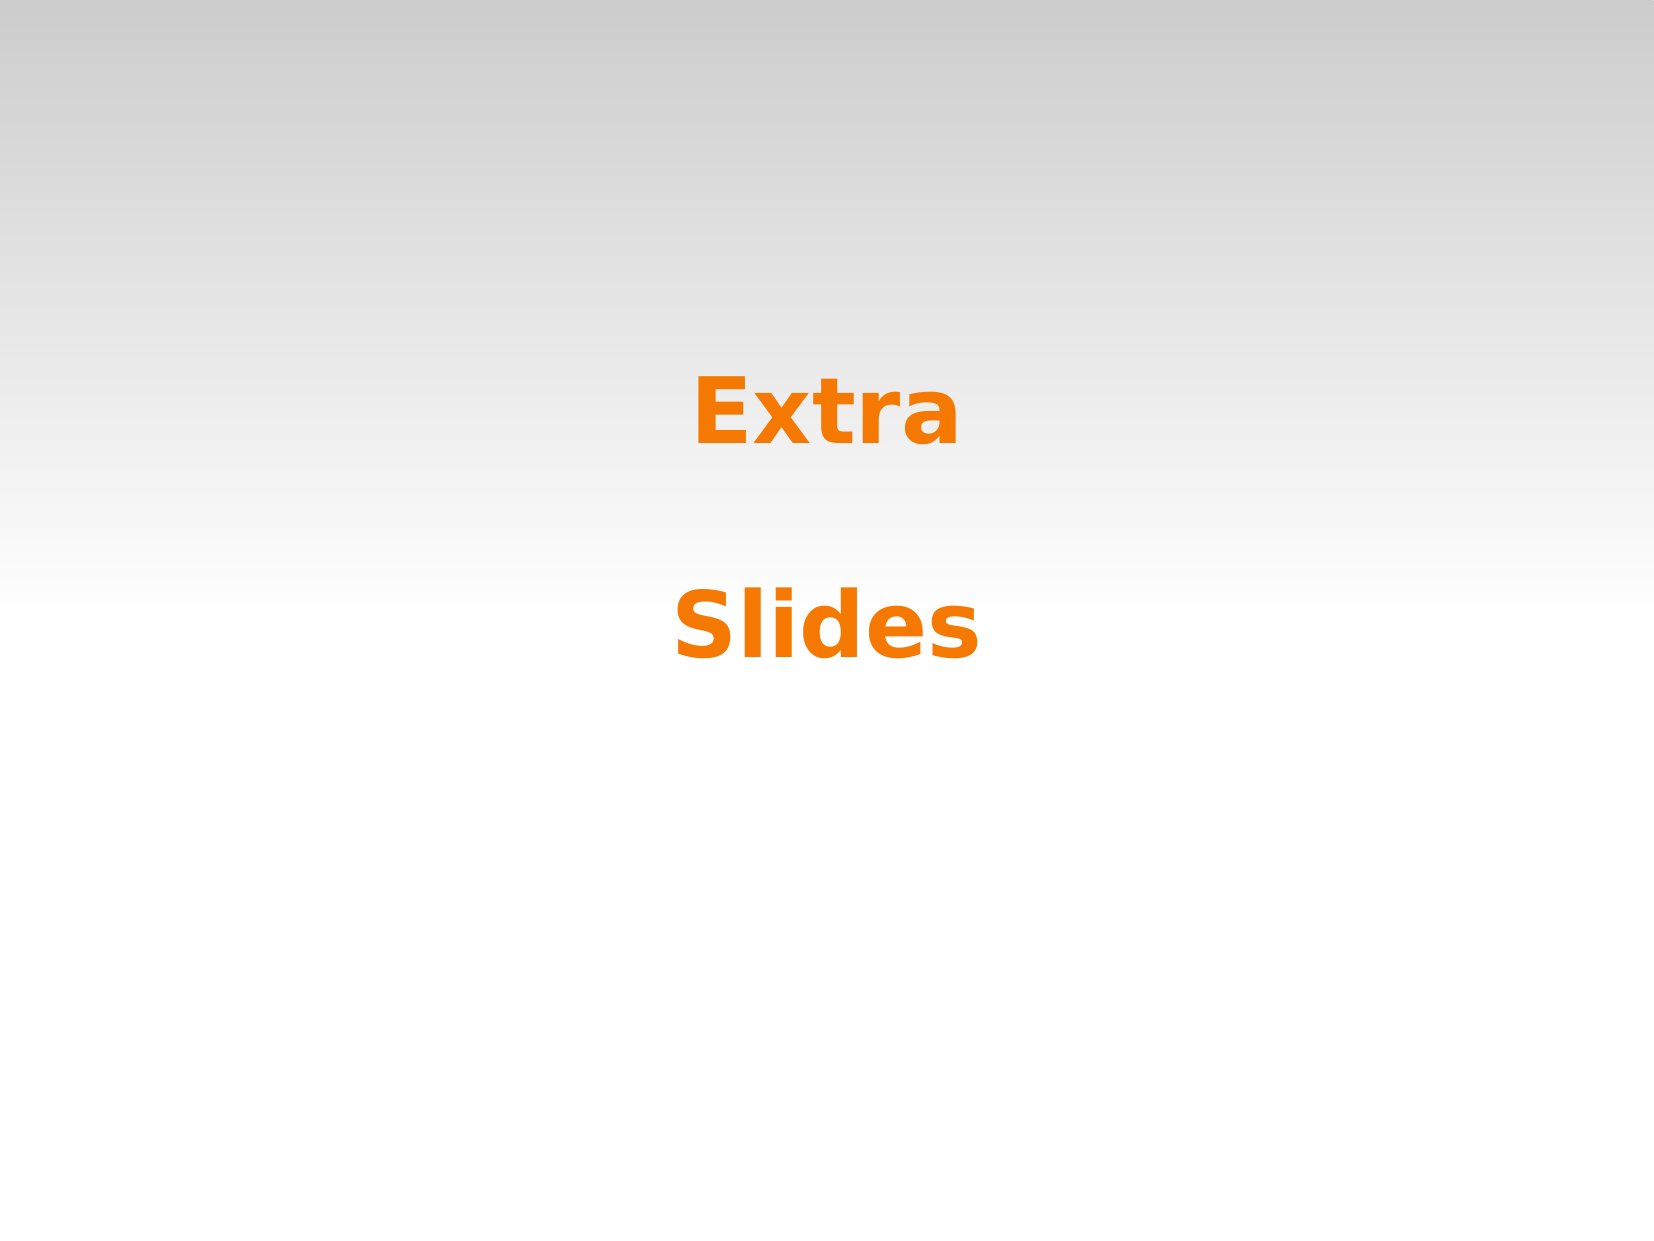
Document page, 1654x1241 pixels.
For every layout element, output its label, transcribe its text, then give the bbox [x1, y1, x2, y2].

title Extra Slides [82, 358, 1571, 680]
